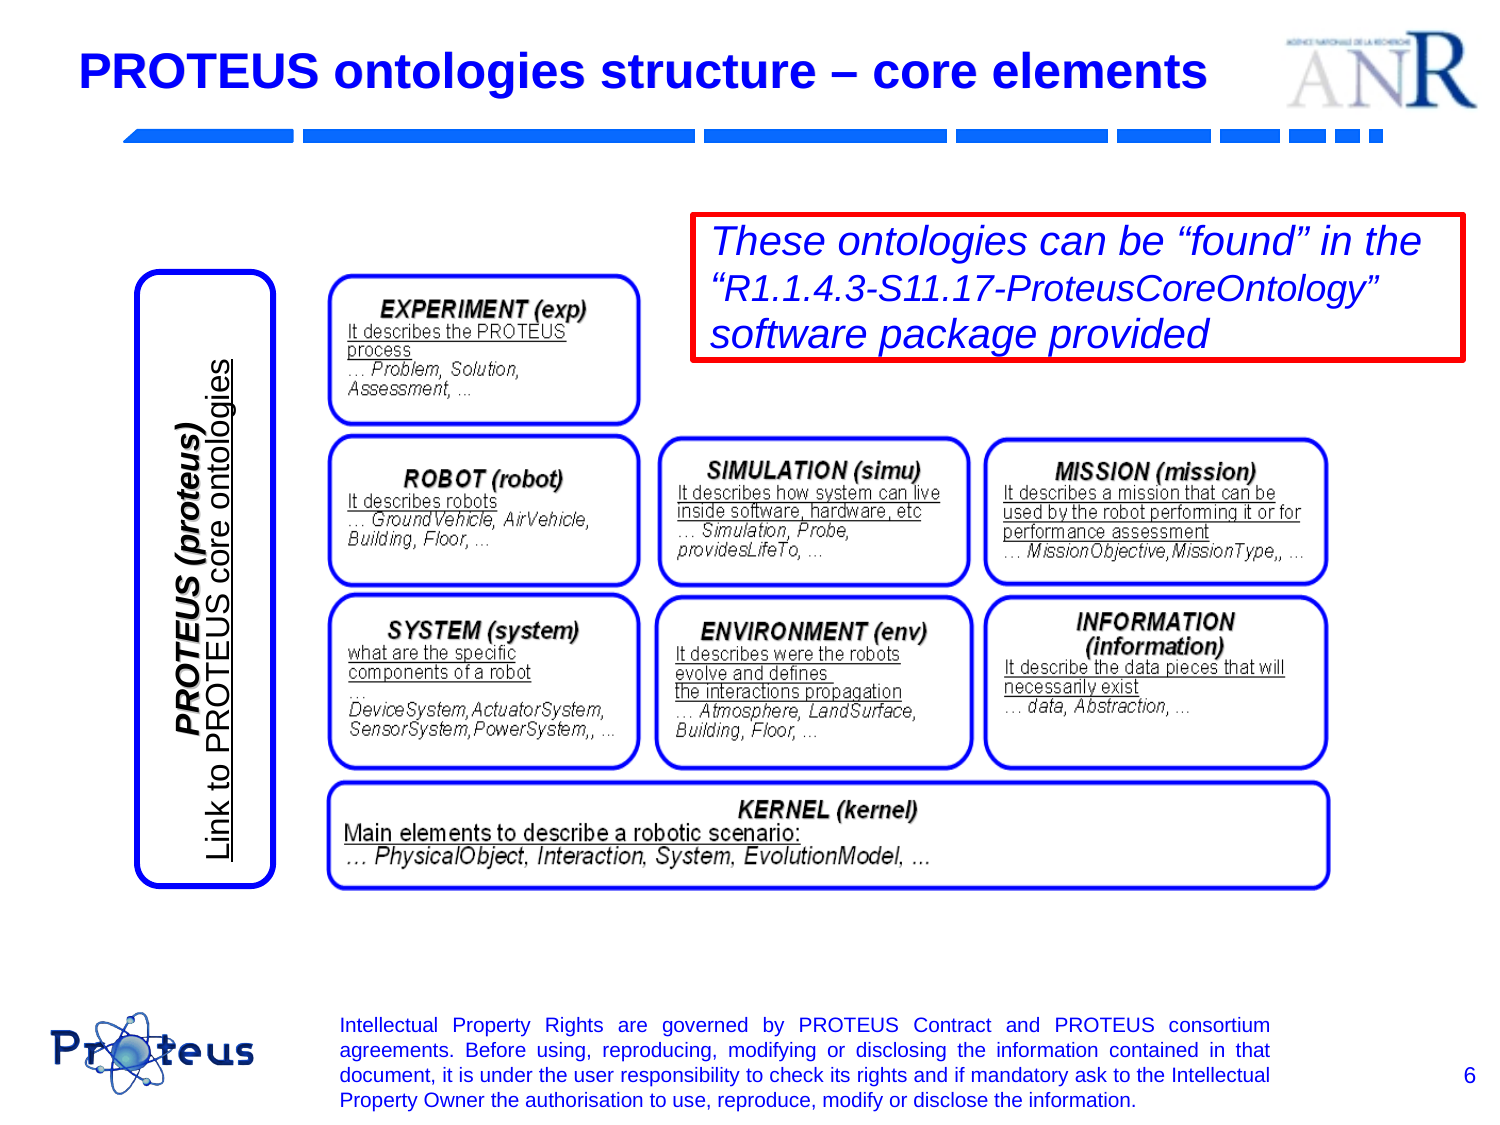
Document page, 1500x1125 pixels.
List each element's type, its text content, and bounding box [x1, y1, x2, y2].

list These ontologies can be “found” in the “R1.1.4.3-S11.17-ProteusCoreOntology” software package provided [693, 214, 1463, 360]
picture [35, 1003, 272, 1101]
picture [326, 273, 1331, 891]
text_box PROTEUS (proteus) Link to PROTEUS core ontologies [137, 271, 274, 887]
picture [1281, 27, 1484, 115]
title PROTEUS ontologies structure – core elements [23, 11, 1264, 130]
